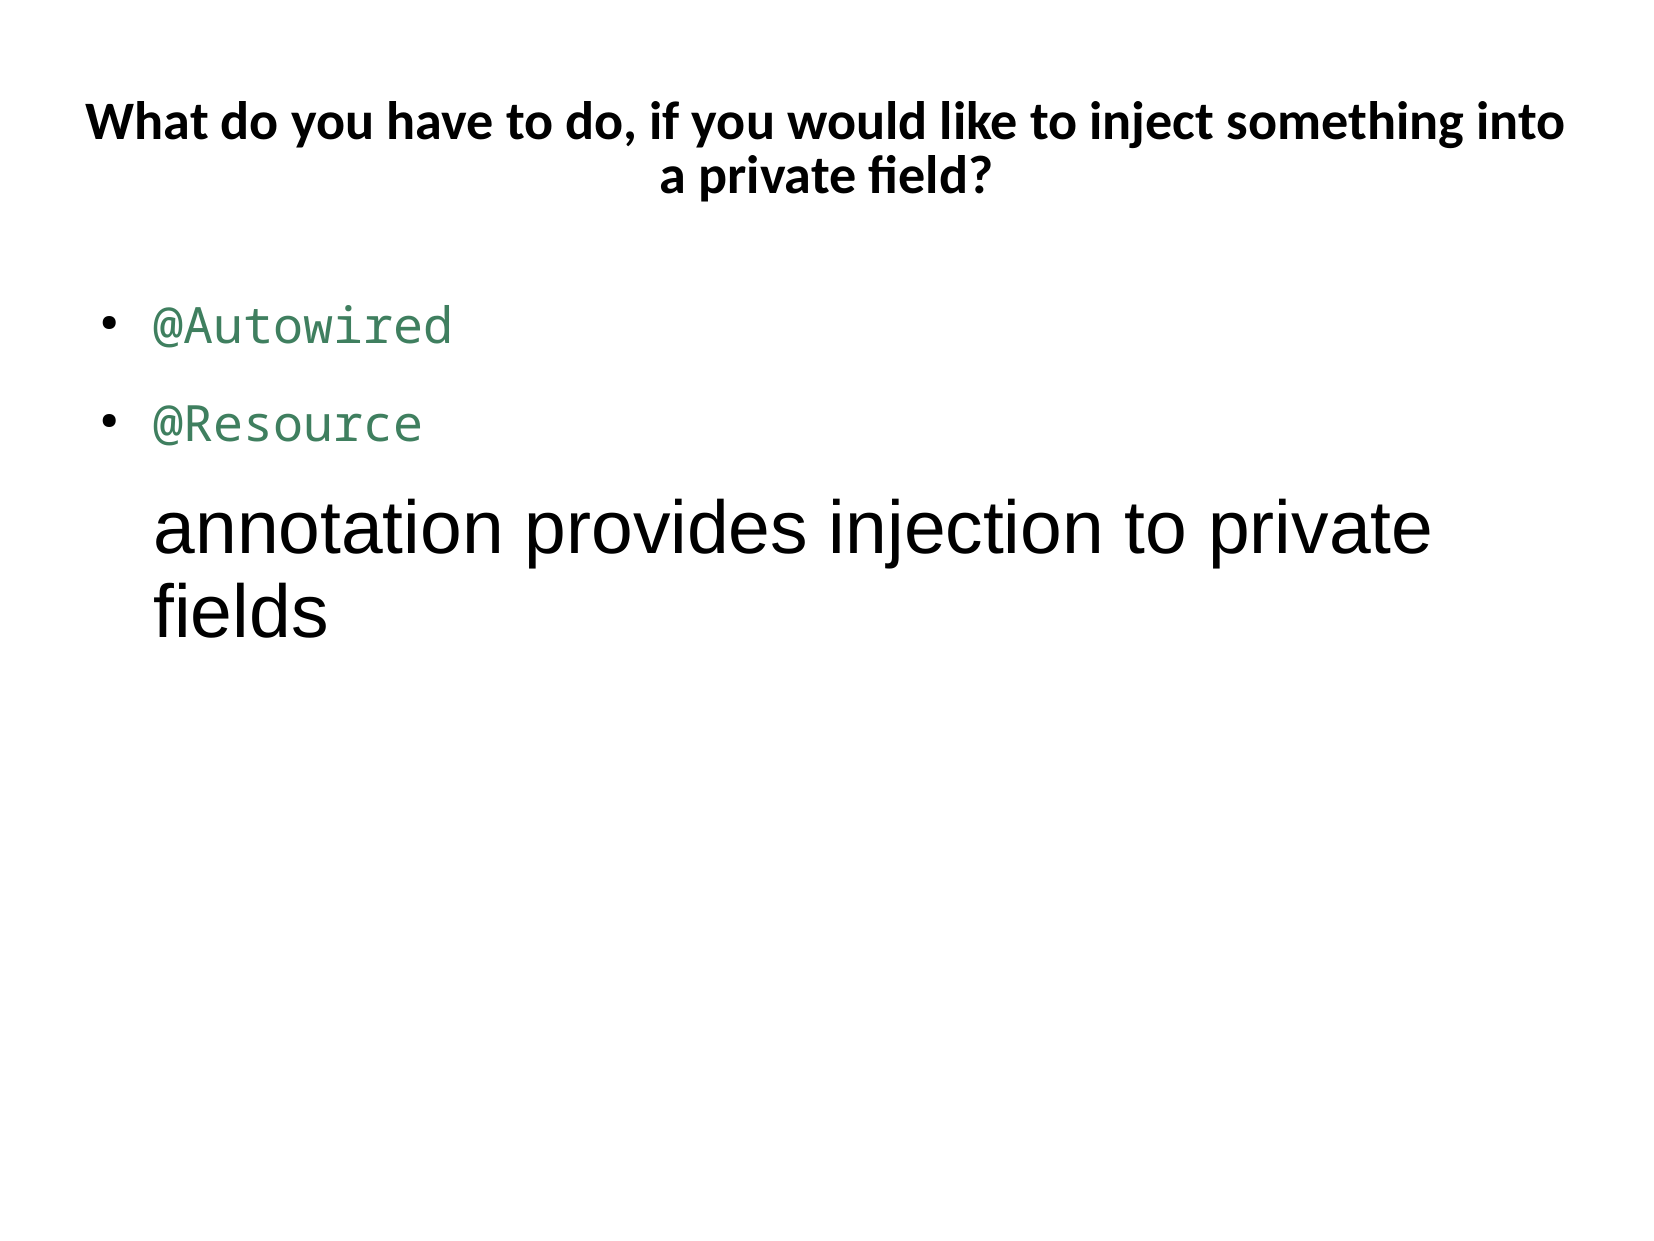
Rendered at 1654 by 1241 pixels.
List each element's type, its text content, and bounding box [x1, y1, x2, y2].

title What do you have to do, if you would like to inject something into a private field? [82, 49, 1571, 257]
list @Autowired @Resource annotation provides injection to private fields [82, 290, 1571, 1109]
